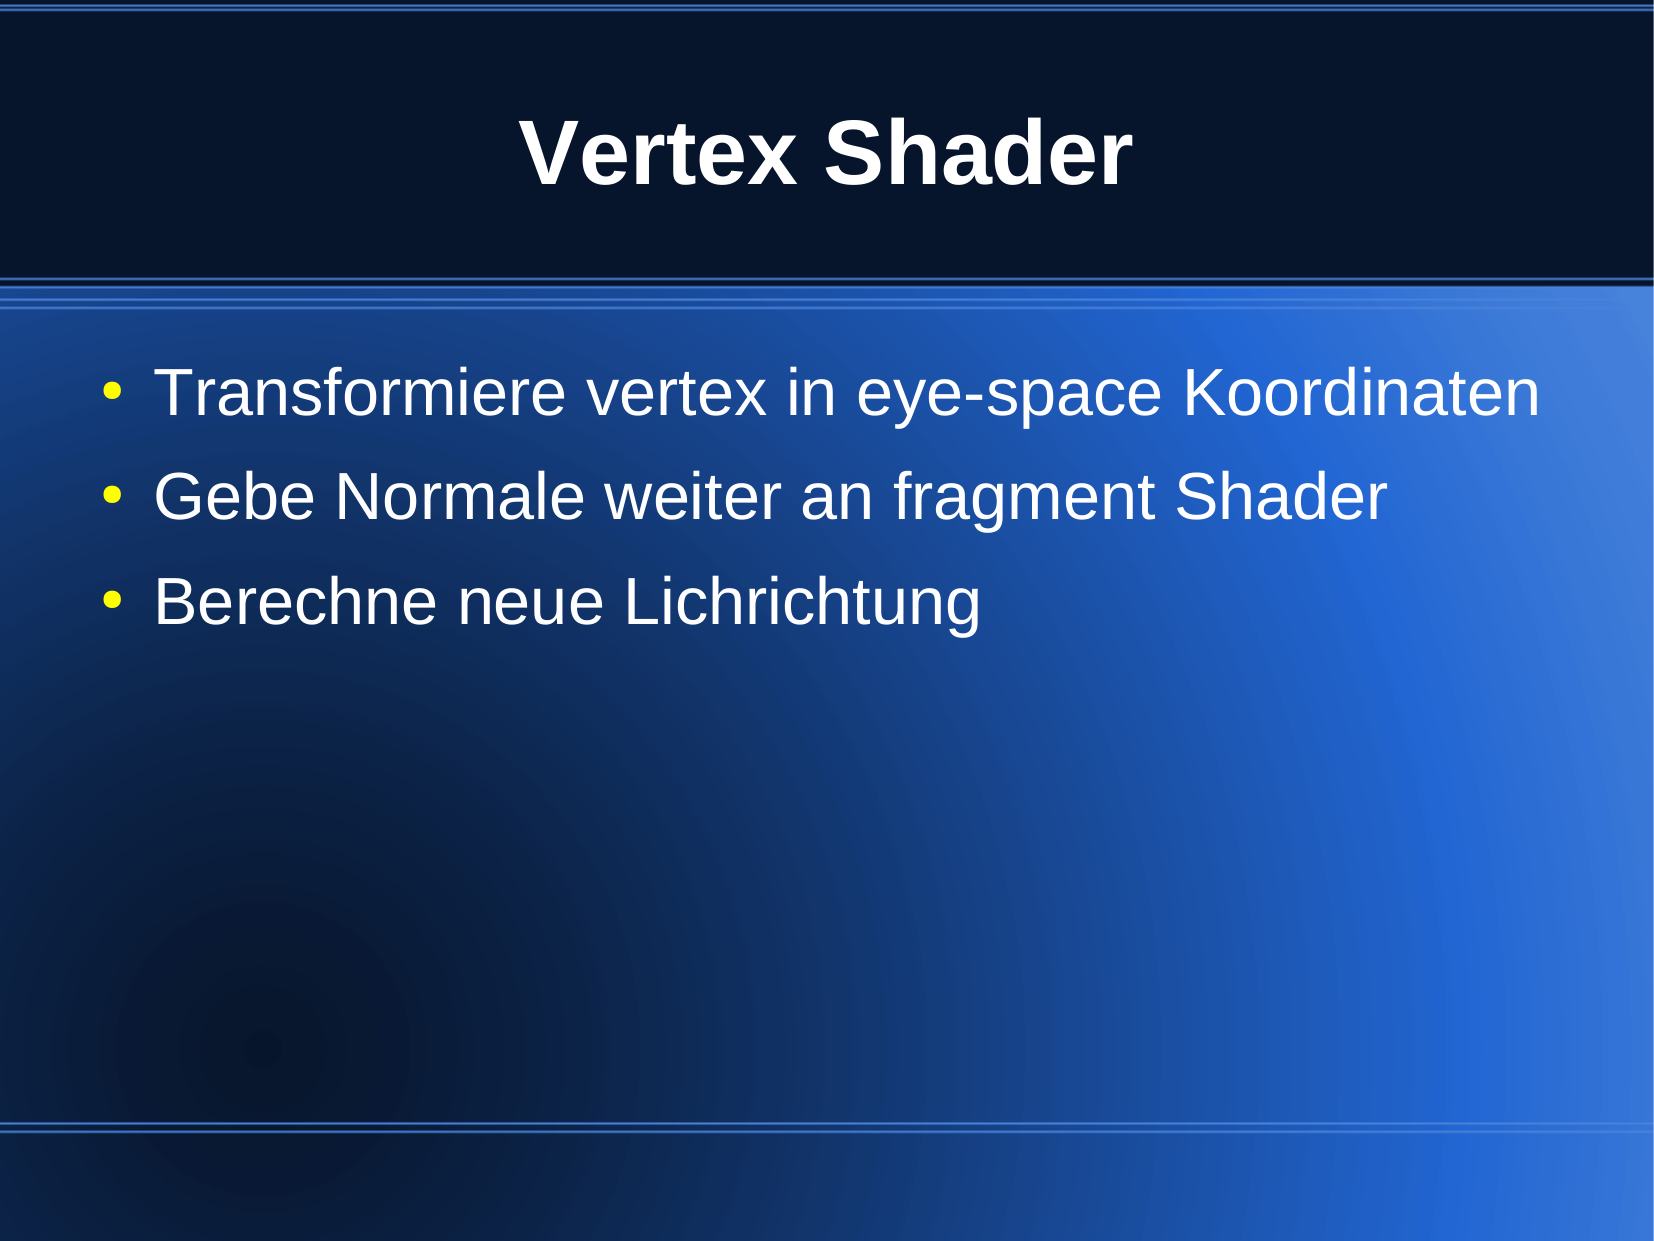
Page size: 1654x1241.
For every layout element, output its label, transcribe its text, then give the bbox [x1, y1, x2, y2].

title Vertex Shader [82, 56, 1571, 250]
list Transformiere vertex in eye-space Koordinaten Gebe Normale weiter an fragment Shader Berechne neue Lichrichtung [82, 355, 1571, 1159]
picture [0, 0, 1654, 1241]
